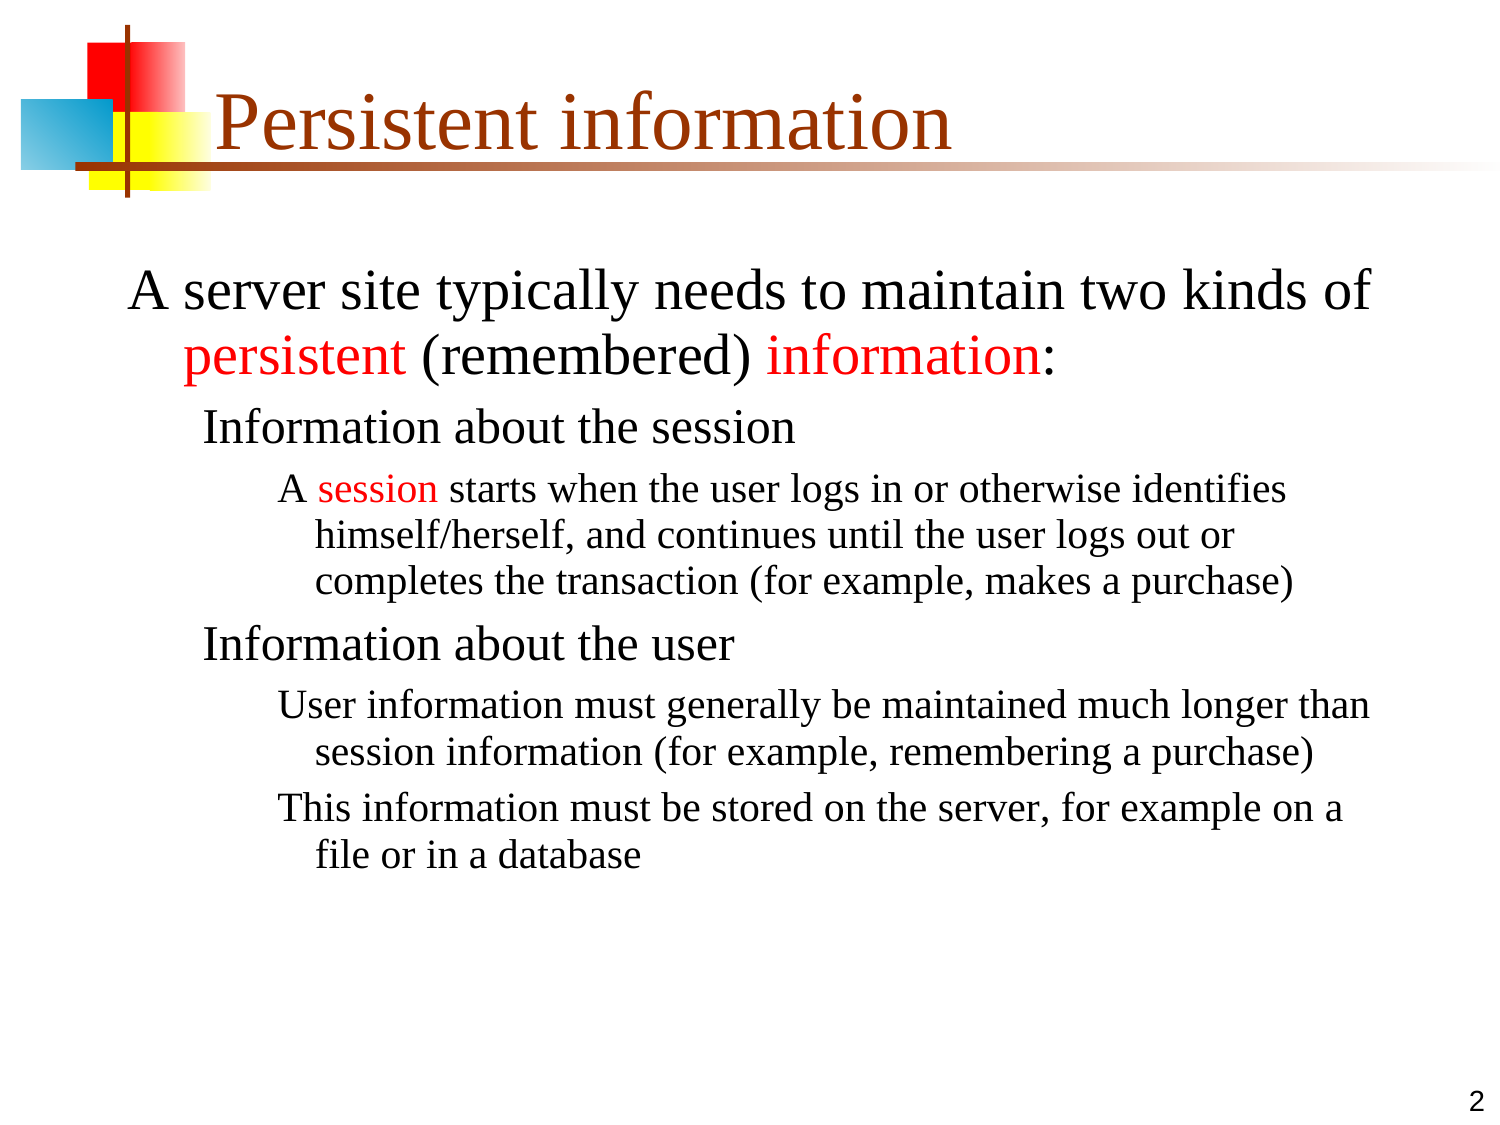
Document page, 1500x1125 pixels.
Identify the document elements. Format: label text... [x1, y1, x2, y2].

title Persistent information [199, 37, 1479, 175]
list A server site typically needs to maintain two kinds of persistent (remembered) information: Information about the session A session starts when the user logs in or otherwise identifies himself/herself, and continues until the user logs out or completes the transaction (for example, makes a purchase) Information about the user User information must generally be maintained much longer than session information (for example, remembering a purchase) This information must be stored on the server, for example on a file or in a database [112, 249, 1388, 1101]
